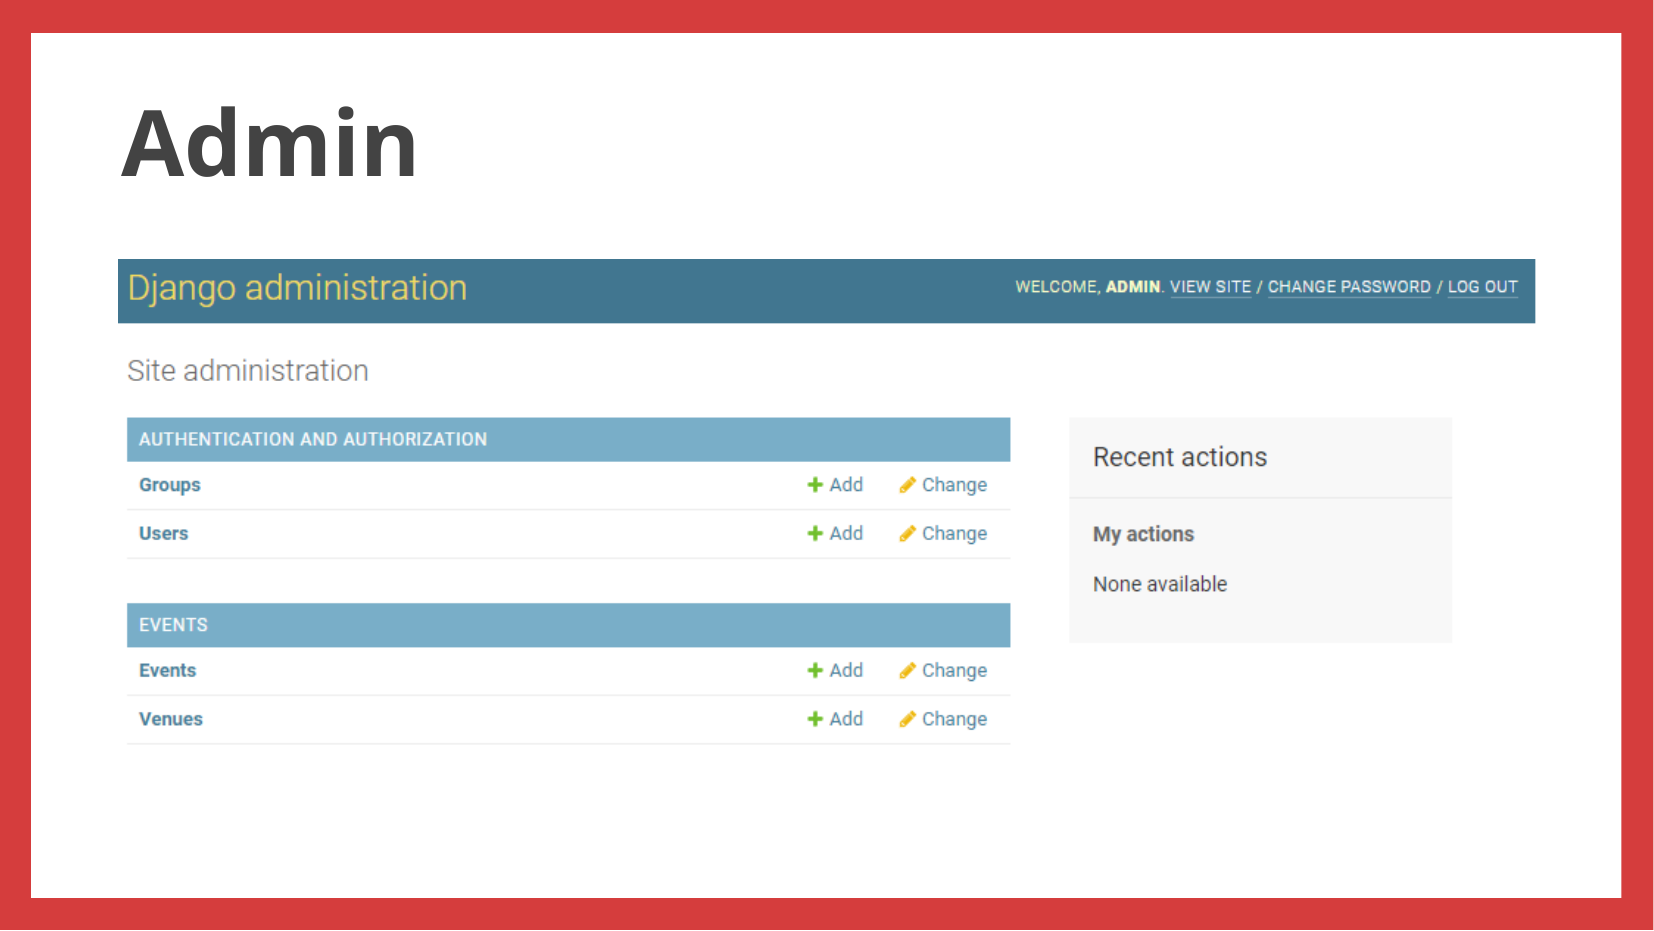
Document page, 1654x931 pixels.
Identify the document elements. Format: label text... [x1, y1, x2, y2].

picture [118, 259, 1536, 768]
title Admin [106, 54, 1583, 239]
